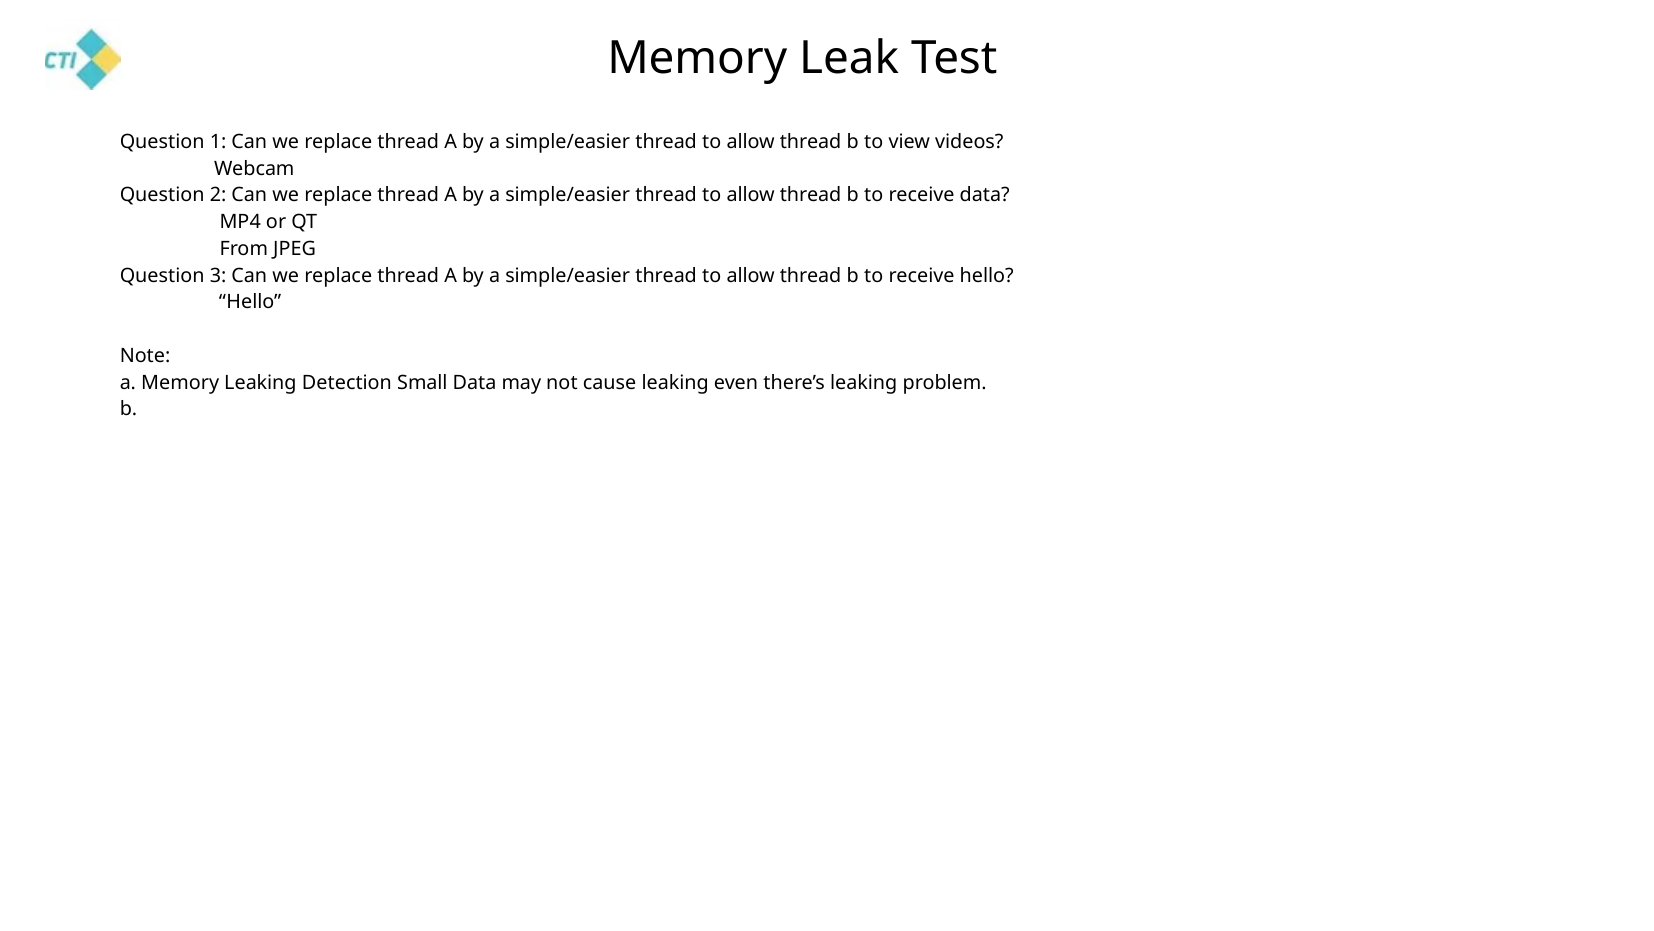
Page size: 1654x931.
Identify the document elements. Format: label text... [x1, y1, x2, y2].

text_box Memory Leak Test [225, 17, 1381, 136]
picture [45, 18, 121, 91]
text_box Question 1: Can we replace thread A by a simple/easier thread to allow thread b to view videos? Webcam Question 2: Can we replace thread A by a simple/easier thread to allow thread b to receive data? MP4 or QT From JPEG Question 3: Can we replace thread A by a simple/easier thread to allow thread b to receive hello? “Hello” Note: a. Memory Leaking Detection Small Data may not cause leaking even there’s leaking problem. b. [105, 120, 1321, 766]
